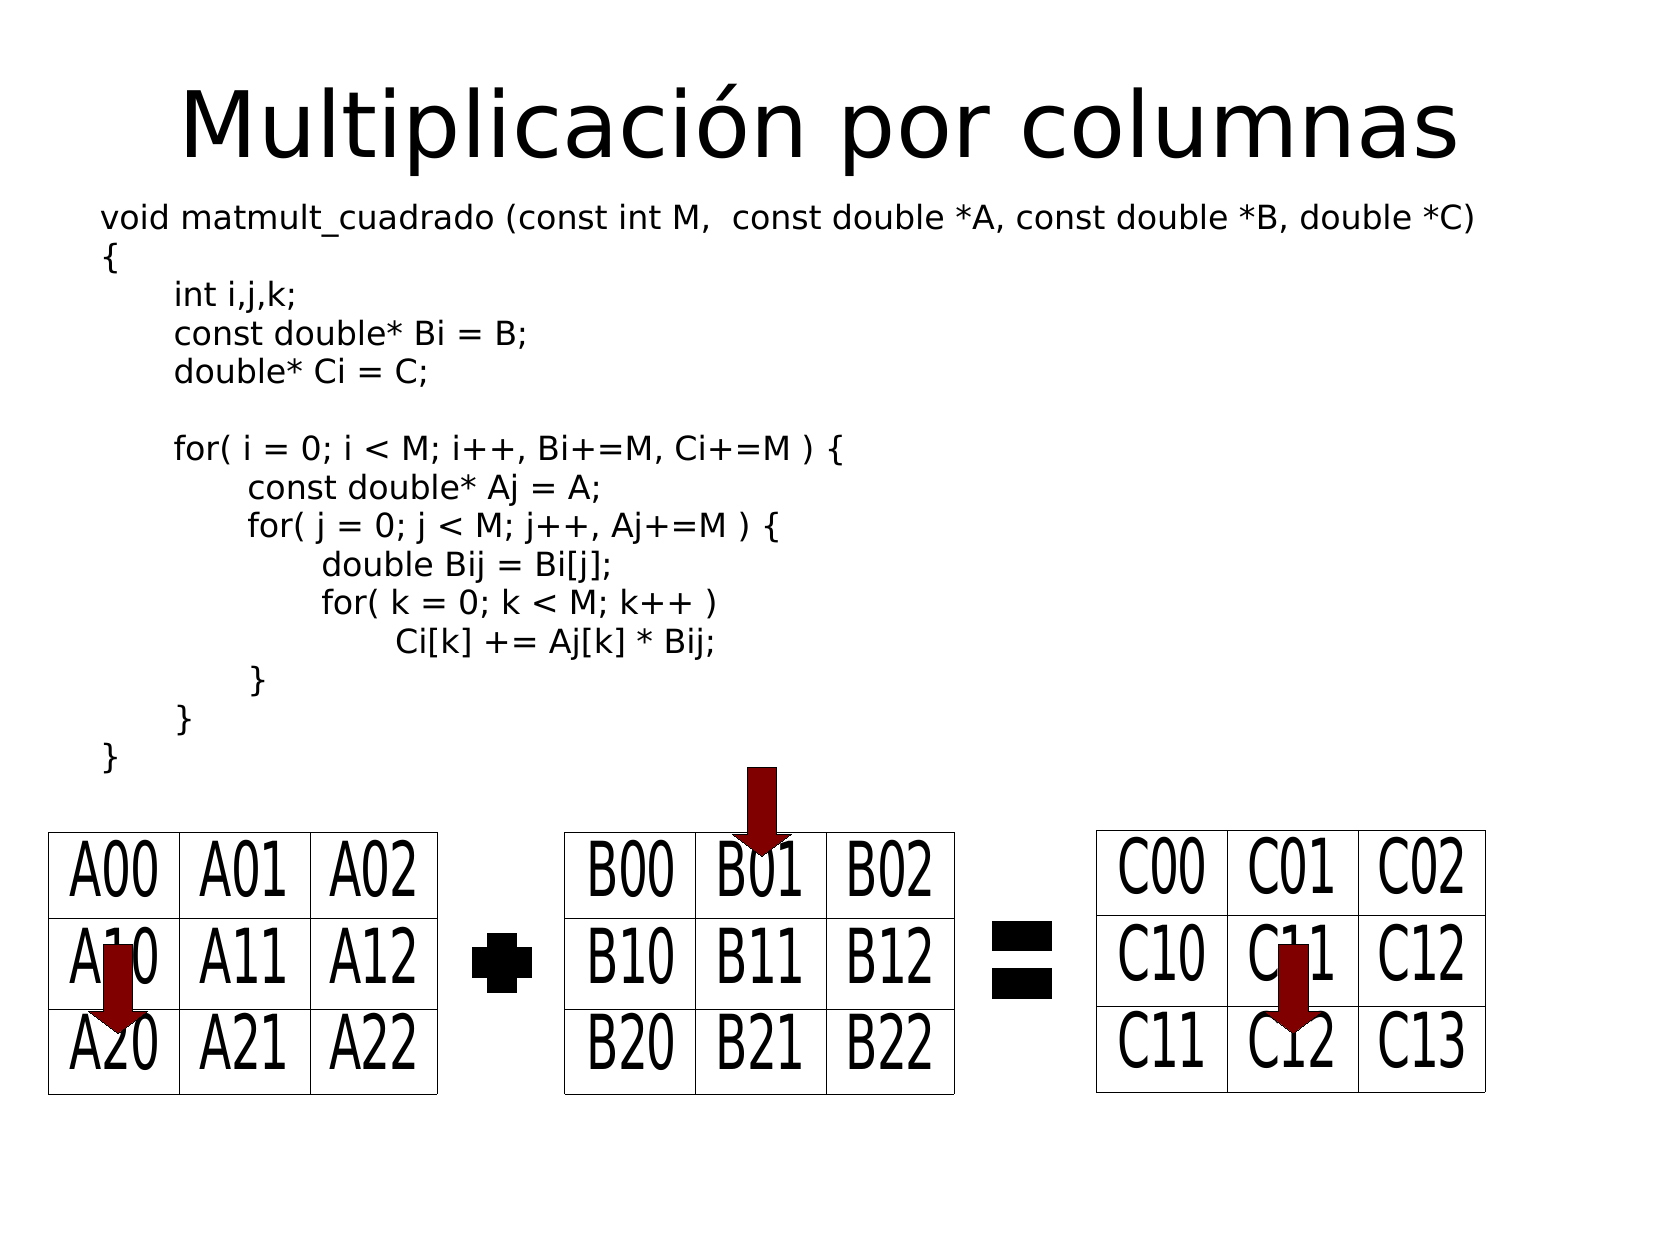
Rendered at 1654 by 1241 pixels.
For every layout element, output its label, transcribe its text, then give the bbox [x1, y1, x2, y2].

chart [1092, 1034, 1491, 1099]
chart [561, 1034, 960, 1101]
text_box void matmult_cuadrado (const int M, const double *A, const double *B, double *C) { int i,j,k; const double* Bi = B; double* Ci = C; for( i = 0; i < M; i++, Bi+=M, Ci+=M ) { const double* Aj = A; for( j = 0; j < M; j++, Aj+=M ) { double Bij = Bi[j]; for( k = 0; k < M; k++ ) Ci[k] += Aj[k] * Bij; } } } [84, 191, 1595, 1034]
text_box [88, 944, 148, 1034]
text_box [1263, 944, 1323, 1034]
text_box [732, 767, 792, 857]
chart [44, 826, 443, 1101]
title Multiplicación por columnas [76, 29, 1565, 222]
